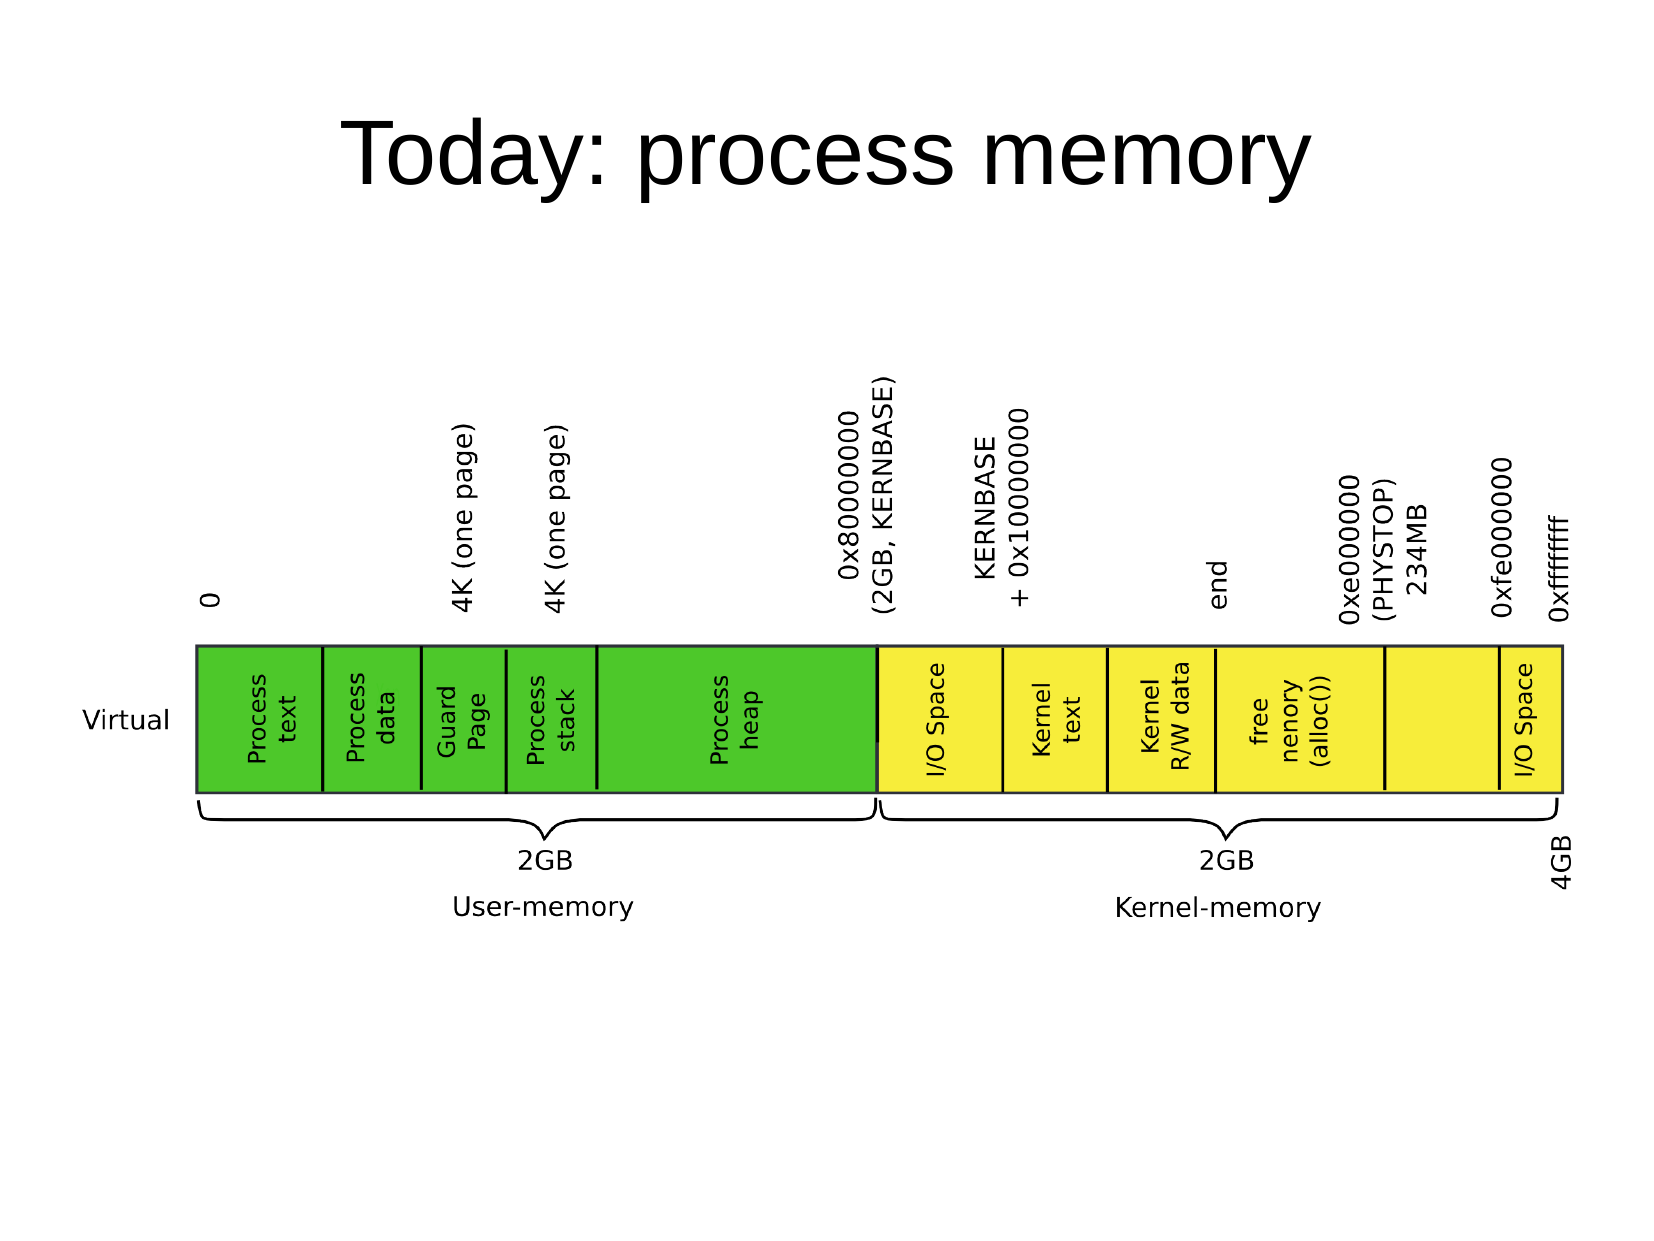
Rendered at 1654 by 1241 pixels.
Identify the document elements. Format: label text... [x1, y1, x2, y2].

picture [82, 377, 1571, 922]
title Today: process memory [82, 49, 1571, 257]
